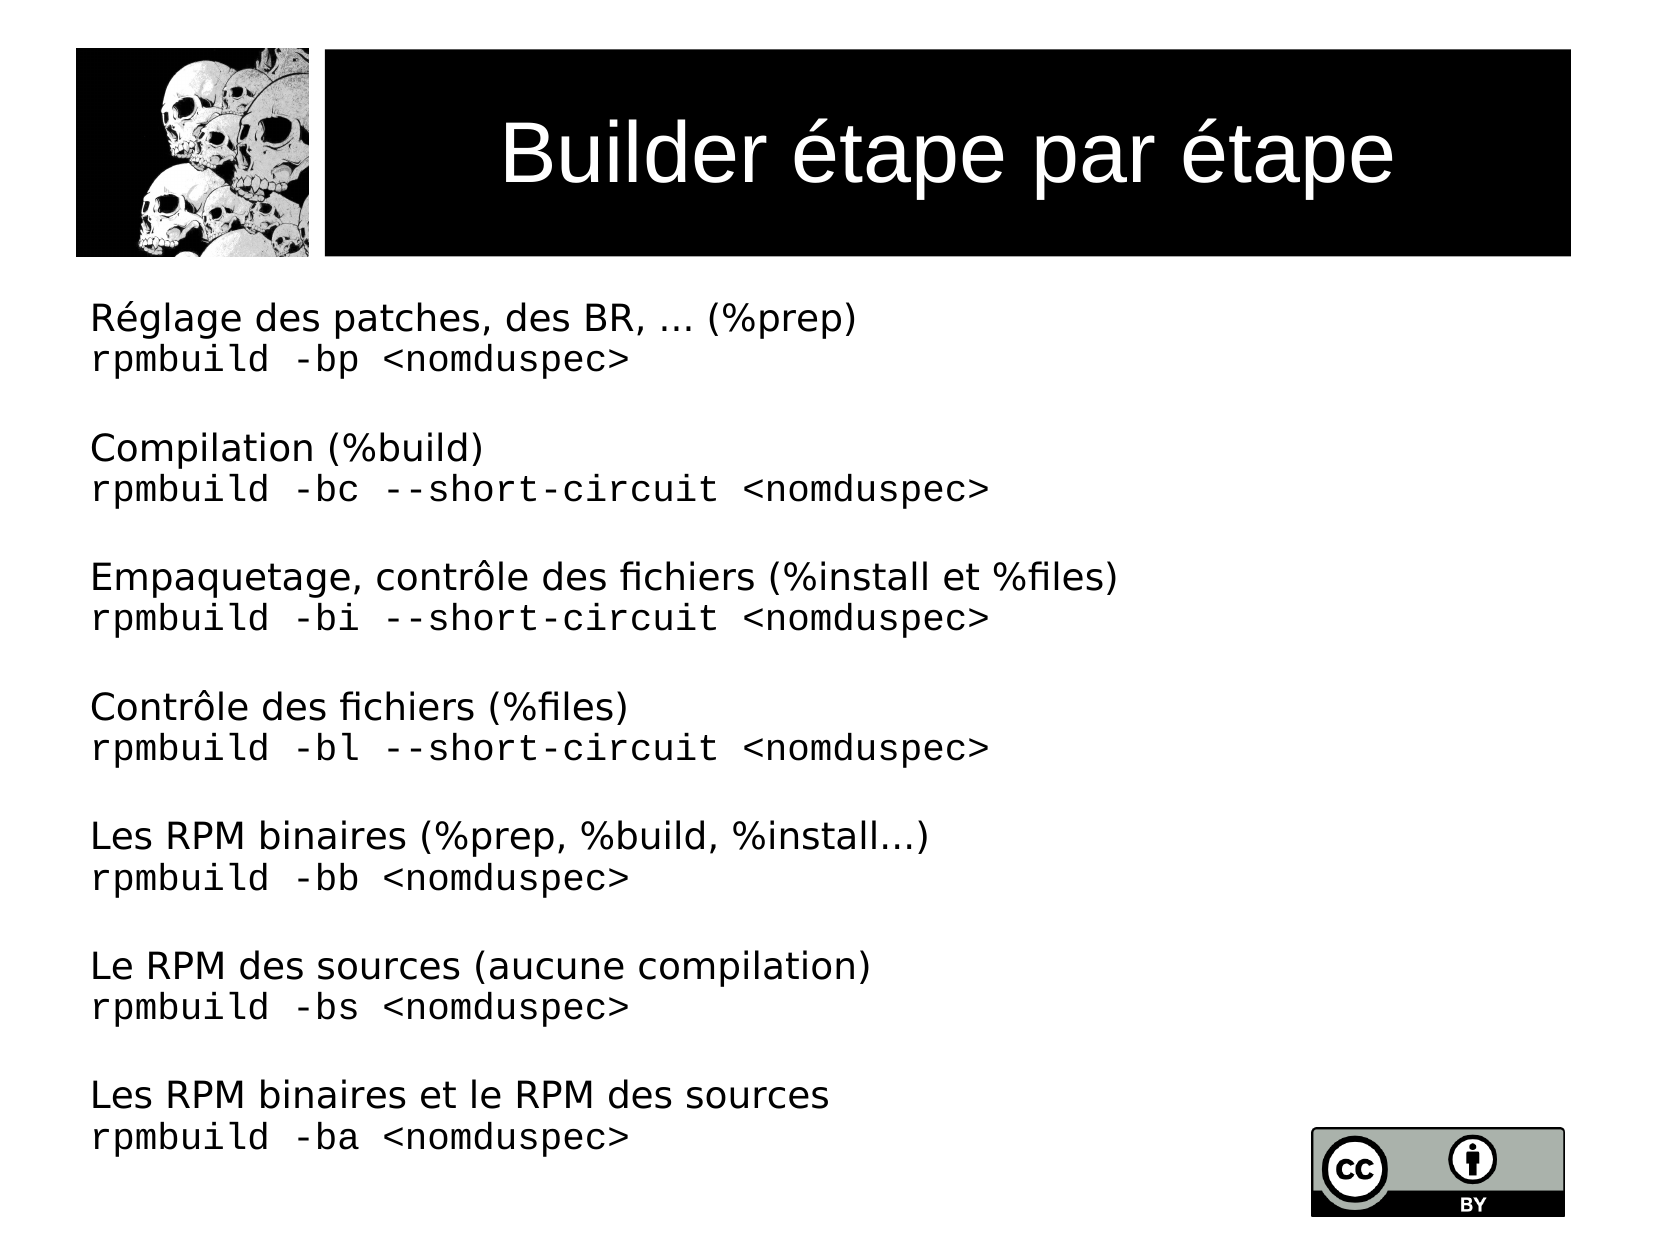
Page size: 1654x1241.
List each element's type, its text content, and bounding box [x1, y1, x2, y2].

title Builder étape par étape [324, 49, 1571, 257]
picture [76, 48, 309, 257]
text_box Réglage des patches, des BR, ... (%prep) rpmbuild -bp <nomduspec> Compilation (%build) rpmbuild -bc --short-circuit <nomduspec> Empaquetage, contrôle des fichiers (%install et %files) rpmbuild -bi --short-circuit <nomduspec> Contrôle des fichiers (%files) rpmbuild -bl --short-circuit <nomduspec> Les RPM binaires (%prep, %build, %install...) rpmbuild -bb <nomduspec> Le RPM des sources (aucune compilation) rpmbuild -bs <nomduspec> Les RPM binaires et le RPM des sources rpmbuild -ba <nomduspec> [75, 289, 1576, 1168]
picture [1311, 1168, 1565, 1217]
